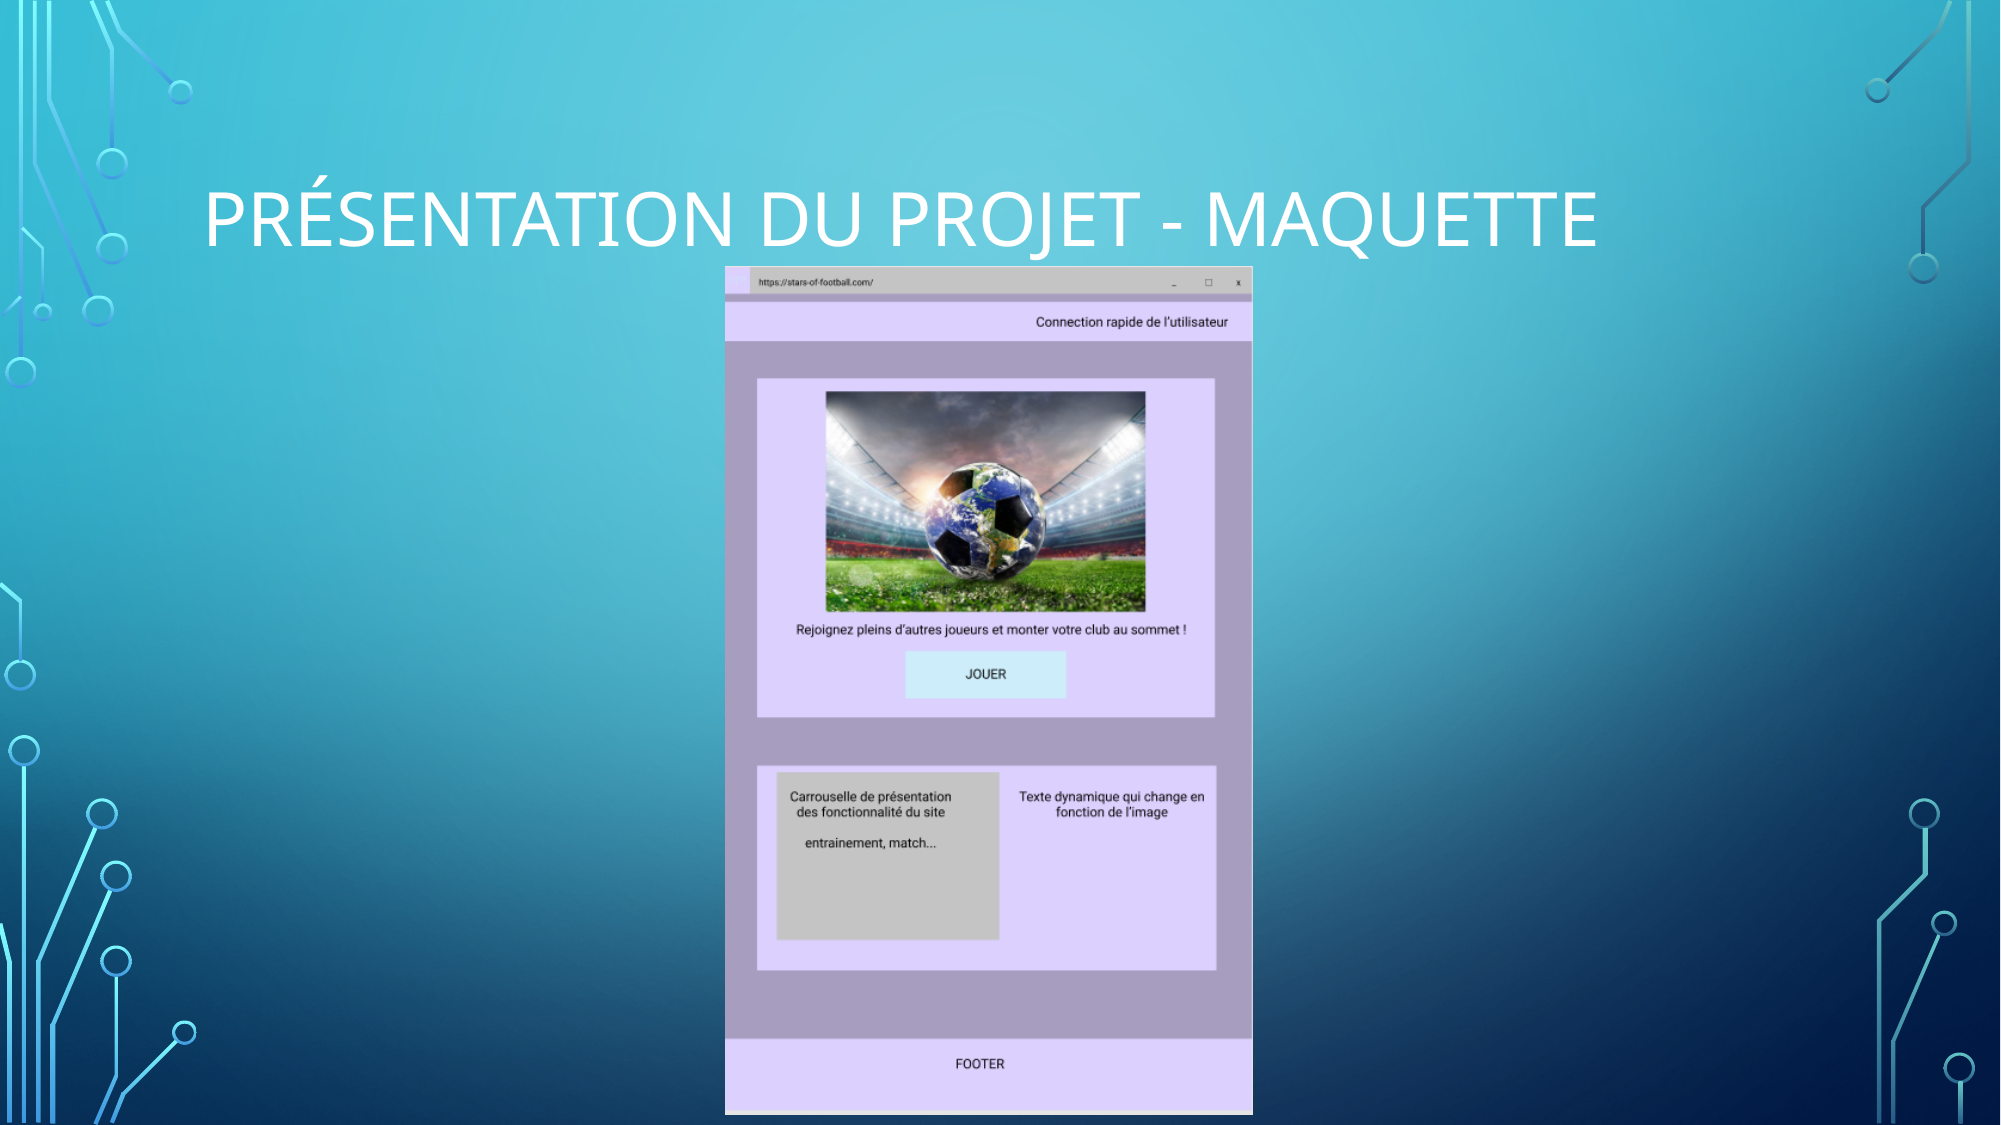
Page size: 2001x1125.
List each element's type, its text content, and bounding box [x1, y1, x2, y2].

title Présentation du projet - maquette [187, 101, 1813, 344]
picture [725, 266, 1253, 1115]
